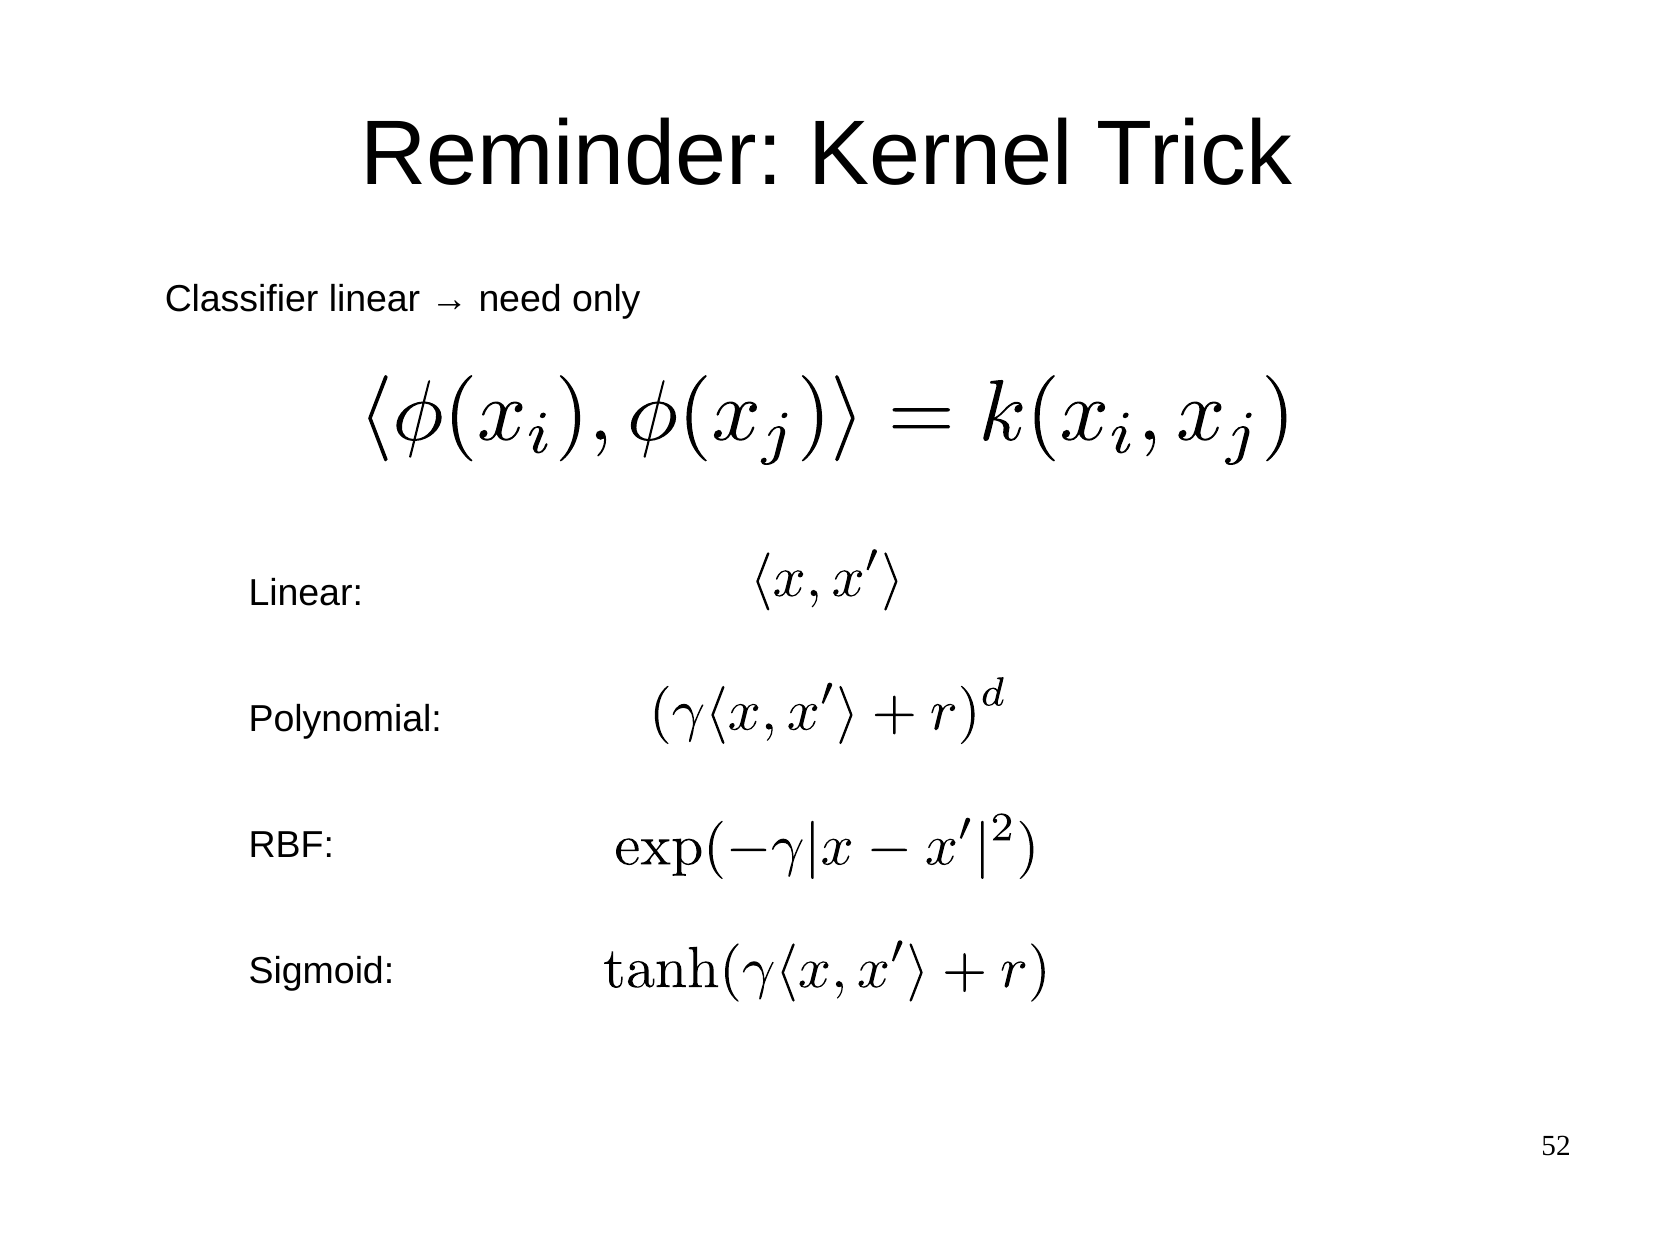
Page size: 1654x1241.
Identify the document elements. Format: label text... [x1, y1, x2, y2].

title Reminder: Kernel Trick [82, 49, 1571, 257]
text_box [602, 940, 1051, 1002]
text_box [358, 375, 1295, 466]
text_box [749, 549, 904, 611]
text_box [649, 677, 1005, 745]
text_box Classifier linear → need only Linear: Polynomial: RBF: Sigmoid: [150, 270, 1471, 999]
text_box [614, 813, 1040, 880]
